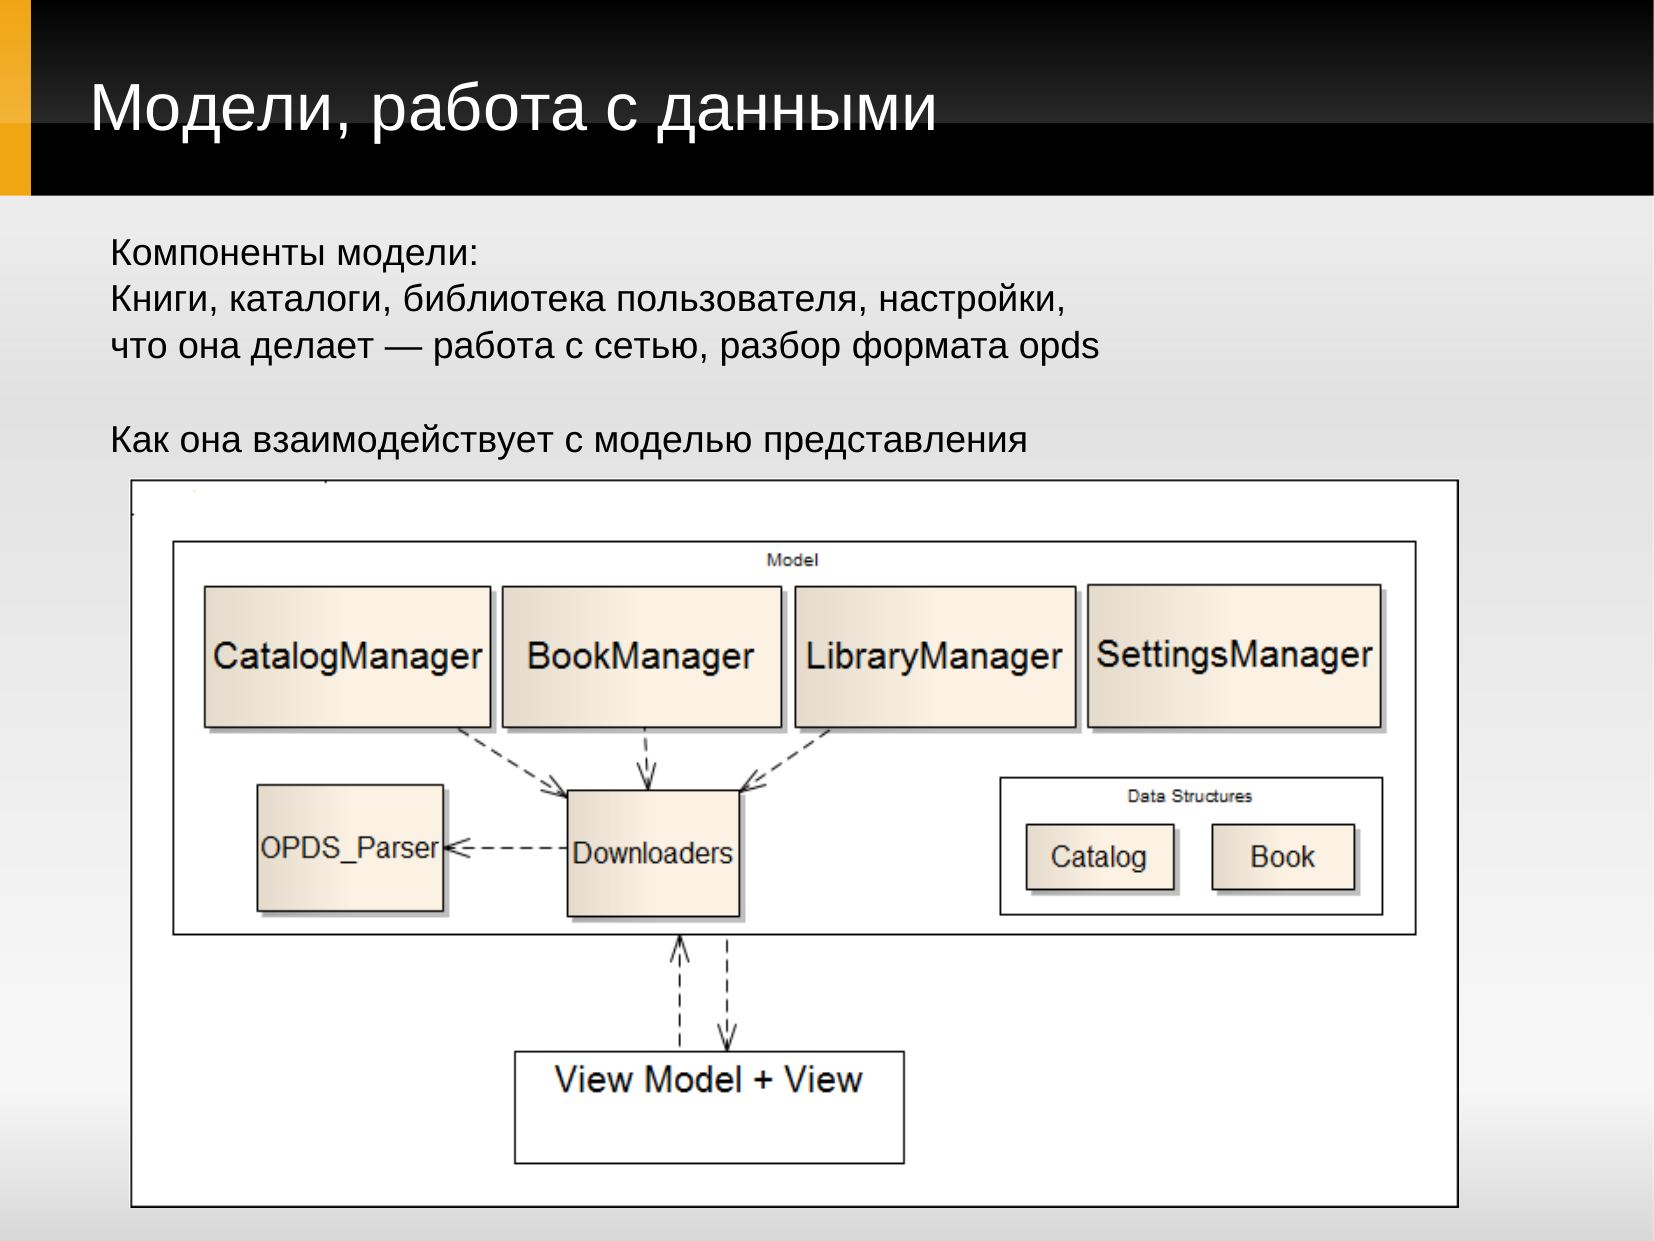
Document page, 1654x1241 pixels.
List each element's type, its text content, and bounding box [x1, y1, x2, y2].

picture [0, 0, 1654, 1241]
text_box Модели, работа с данными [74, 53, 1654, 172]
text_box Компоненты модели: Книги, каталоги, библиотека пользователя, настройки, что она делает — работа с сетью, разбор формата opds Как она взаимодействует с моделью представления [95, 218, 1447, 468]
